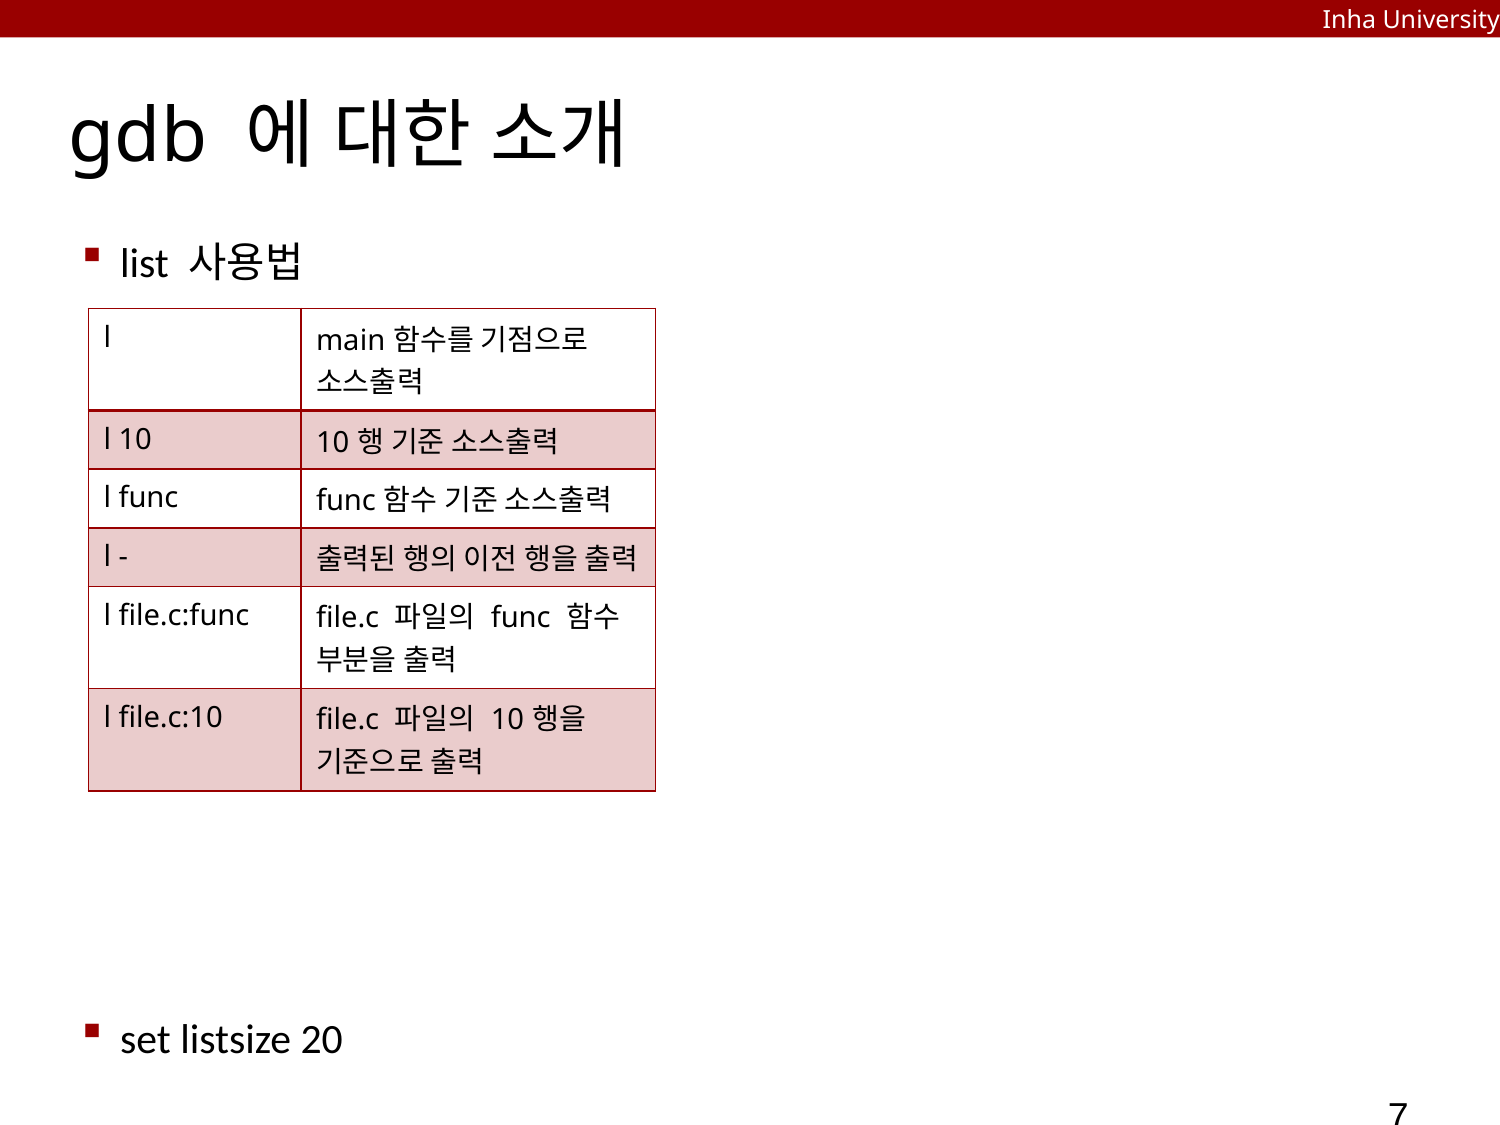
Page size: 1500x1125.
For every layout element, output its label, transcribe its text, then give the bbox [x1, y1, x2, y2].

table_cell l file.c:10 [89, 689, 300, 790]
title gdb 에 대한 소개 [62, 41, 1438, 221]
table_cell l - [89, 529, 300, 586]
text_box Inha University [1322, 3, 1500, 33]
text_box [0, 0, 1500, 38]
table_header main함수를 기점으로 소스출력 [302, 309, 655, 409]
table_header l [89, 309, 300, 409]
table_cell func함수 기준 소스출력 [302, 470, 655, 527]
table_cell 출력된 행의 이전 행을 출력 [302, 529, 655, 586]
table_cell l file.c:func [89, 587, 300, 688]
table_cell 10행 기준 소스출력 [302, 412, 655, 468]
table_cell l 10 [89, 412, 300, 468]
table_cell file.c 파일의 func 함수 부분을 출력 [302, 587, 655, 688]
table_cell l func [89, 470, 300, 527]
table_cell file.c 파일의 10행을 기준으로 출력 [302, 689, 655, 790]
list list 사용법 set listsize 20 [29, 229, 1405, 1050]
